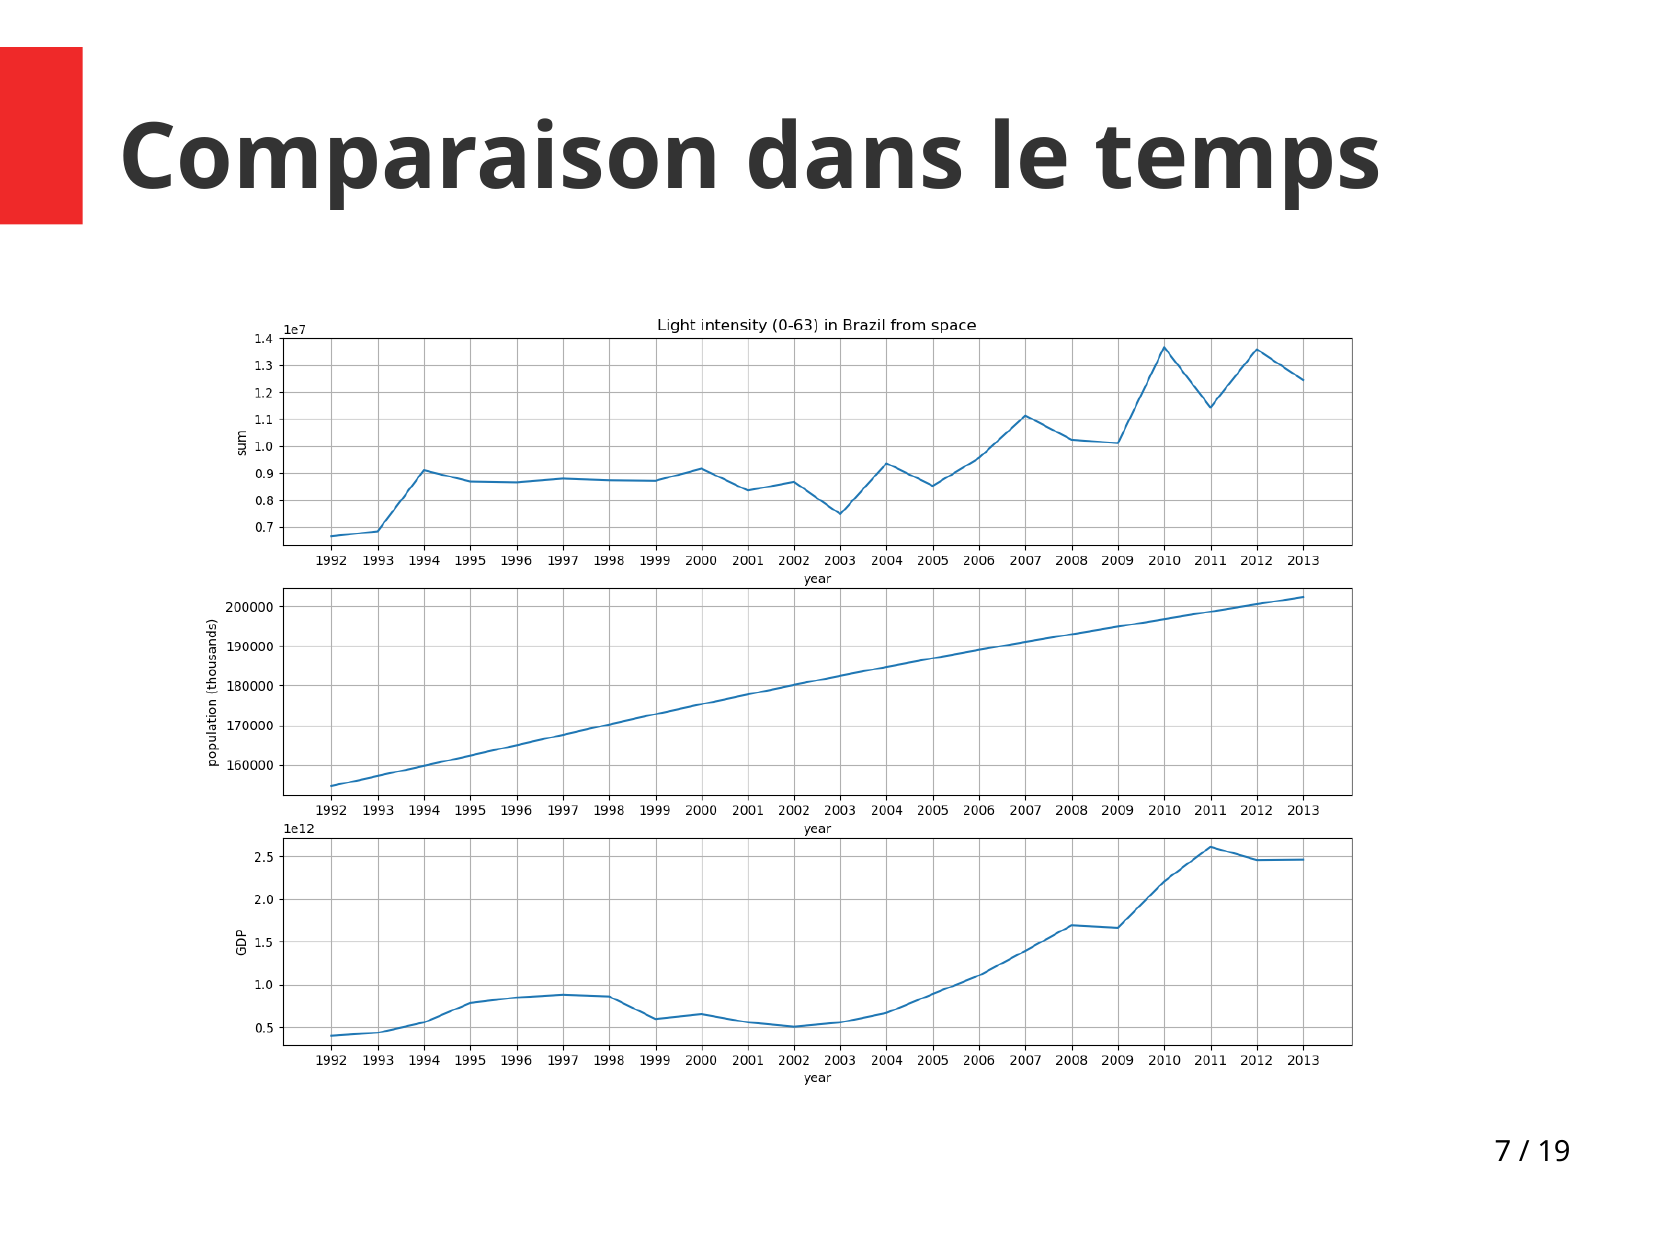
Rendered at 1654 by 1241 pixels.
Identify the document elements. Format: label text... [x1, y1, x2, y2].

picture [110, 227, 1489, 1146]
title Comparaison dans le temps [118, 49, 1571, 257]
